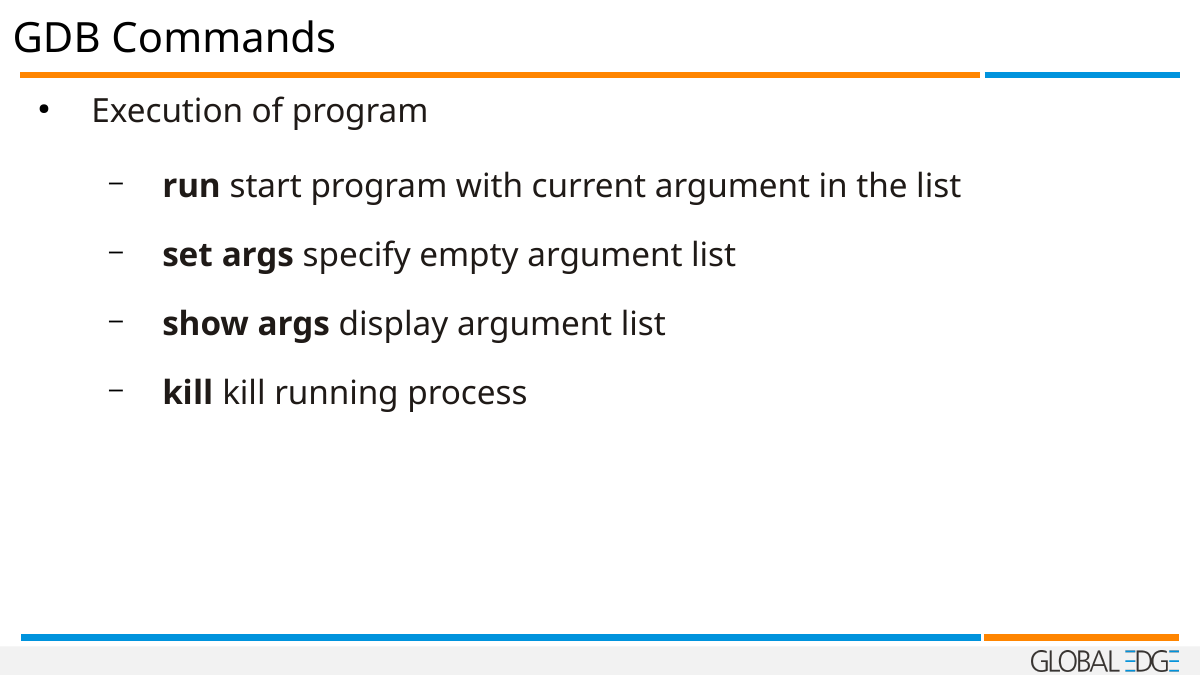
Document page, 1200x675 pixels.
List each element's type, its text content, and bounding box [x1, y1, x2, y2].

picture [1031, 650, 1179, 672]
list Execution of program run start program with current argument in the list set args specify empty argument list show args display argument list kill kill running process [20, 87, 1179, 628]
title GDB Commands [12, 9, 1088, 63]
